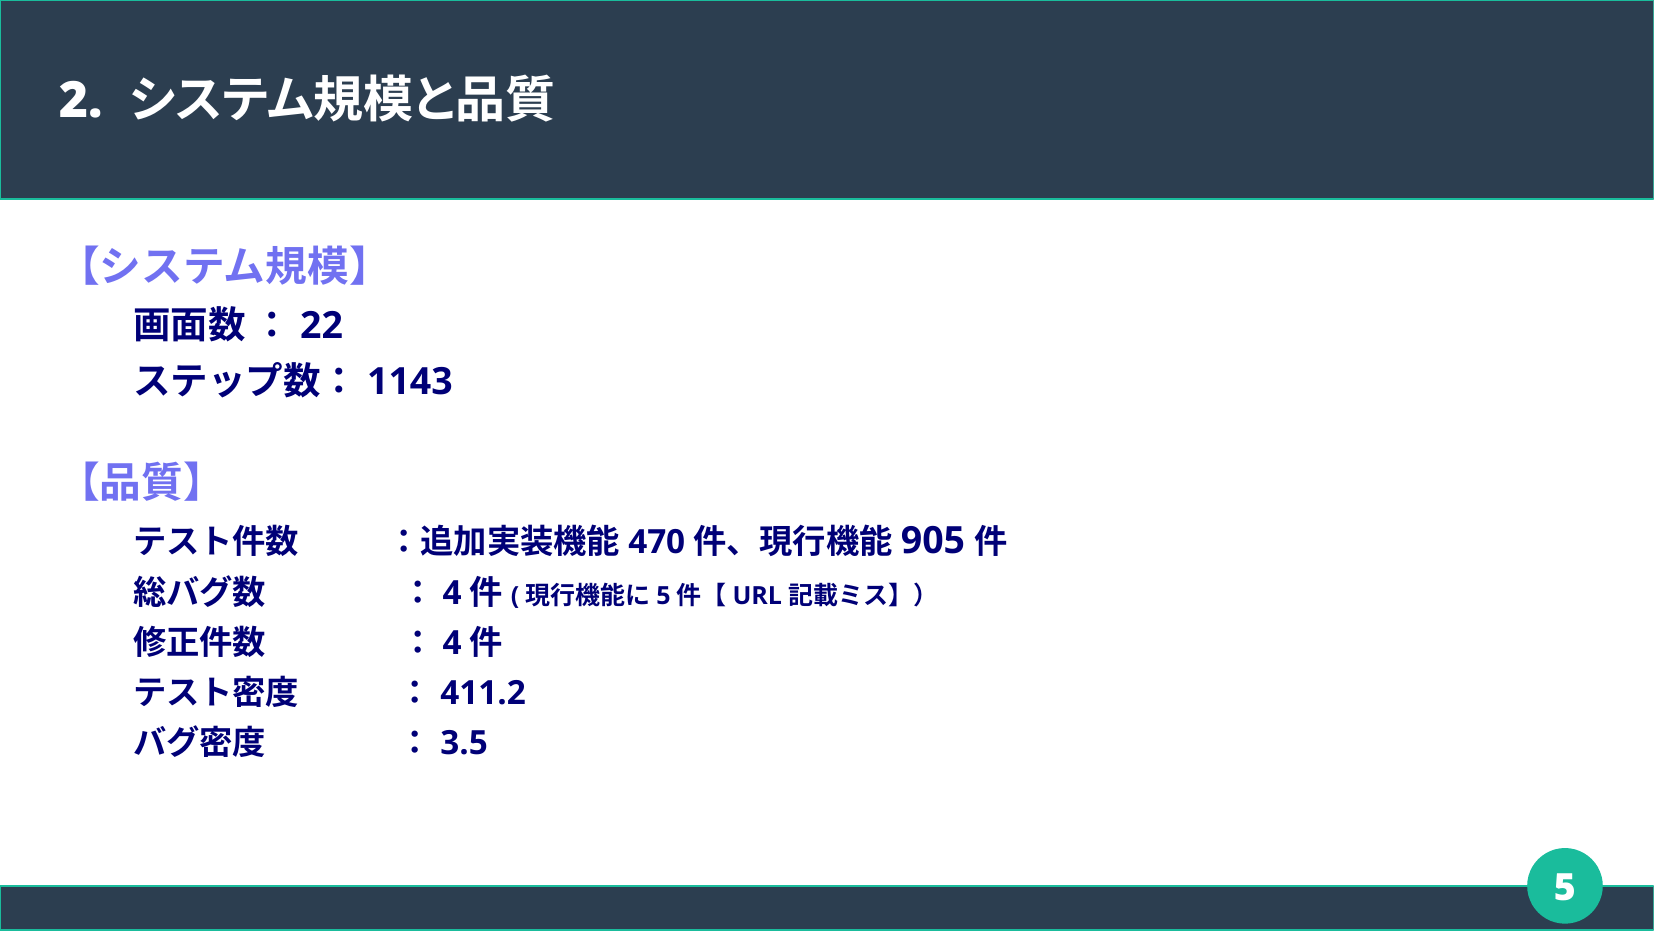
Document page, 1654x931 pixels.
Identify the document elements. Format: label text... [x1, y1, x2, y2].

text_box 【システム規模】 画面数 ：22 ステップ数：1143 [58, 227, 1535, 442]
text_box 【品質】 テスト件数 ：追加実装機能470件、現行機能905件 総バグ数 ：4件(現行機能に5件【URL記載ミス】） 修正件数 ：4件 テスト密度 ：411.2 バグ密度 ：3.5 [58, 442, 1535, 857]
title 2. システム規模と品質 [59, 37, 1595, 156]
